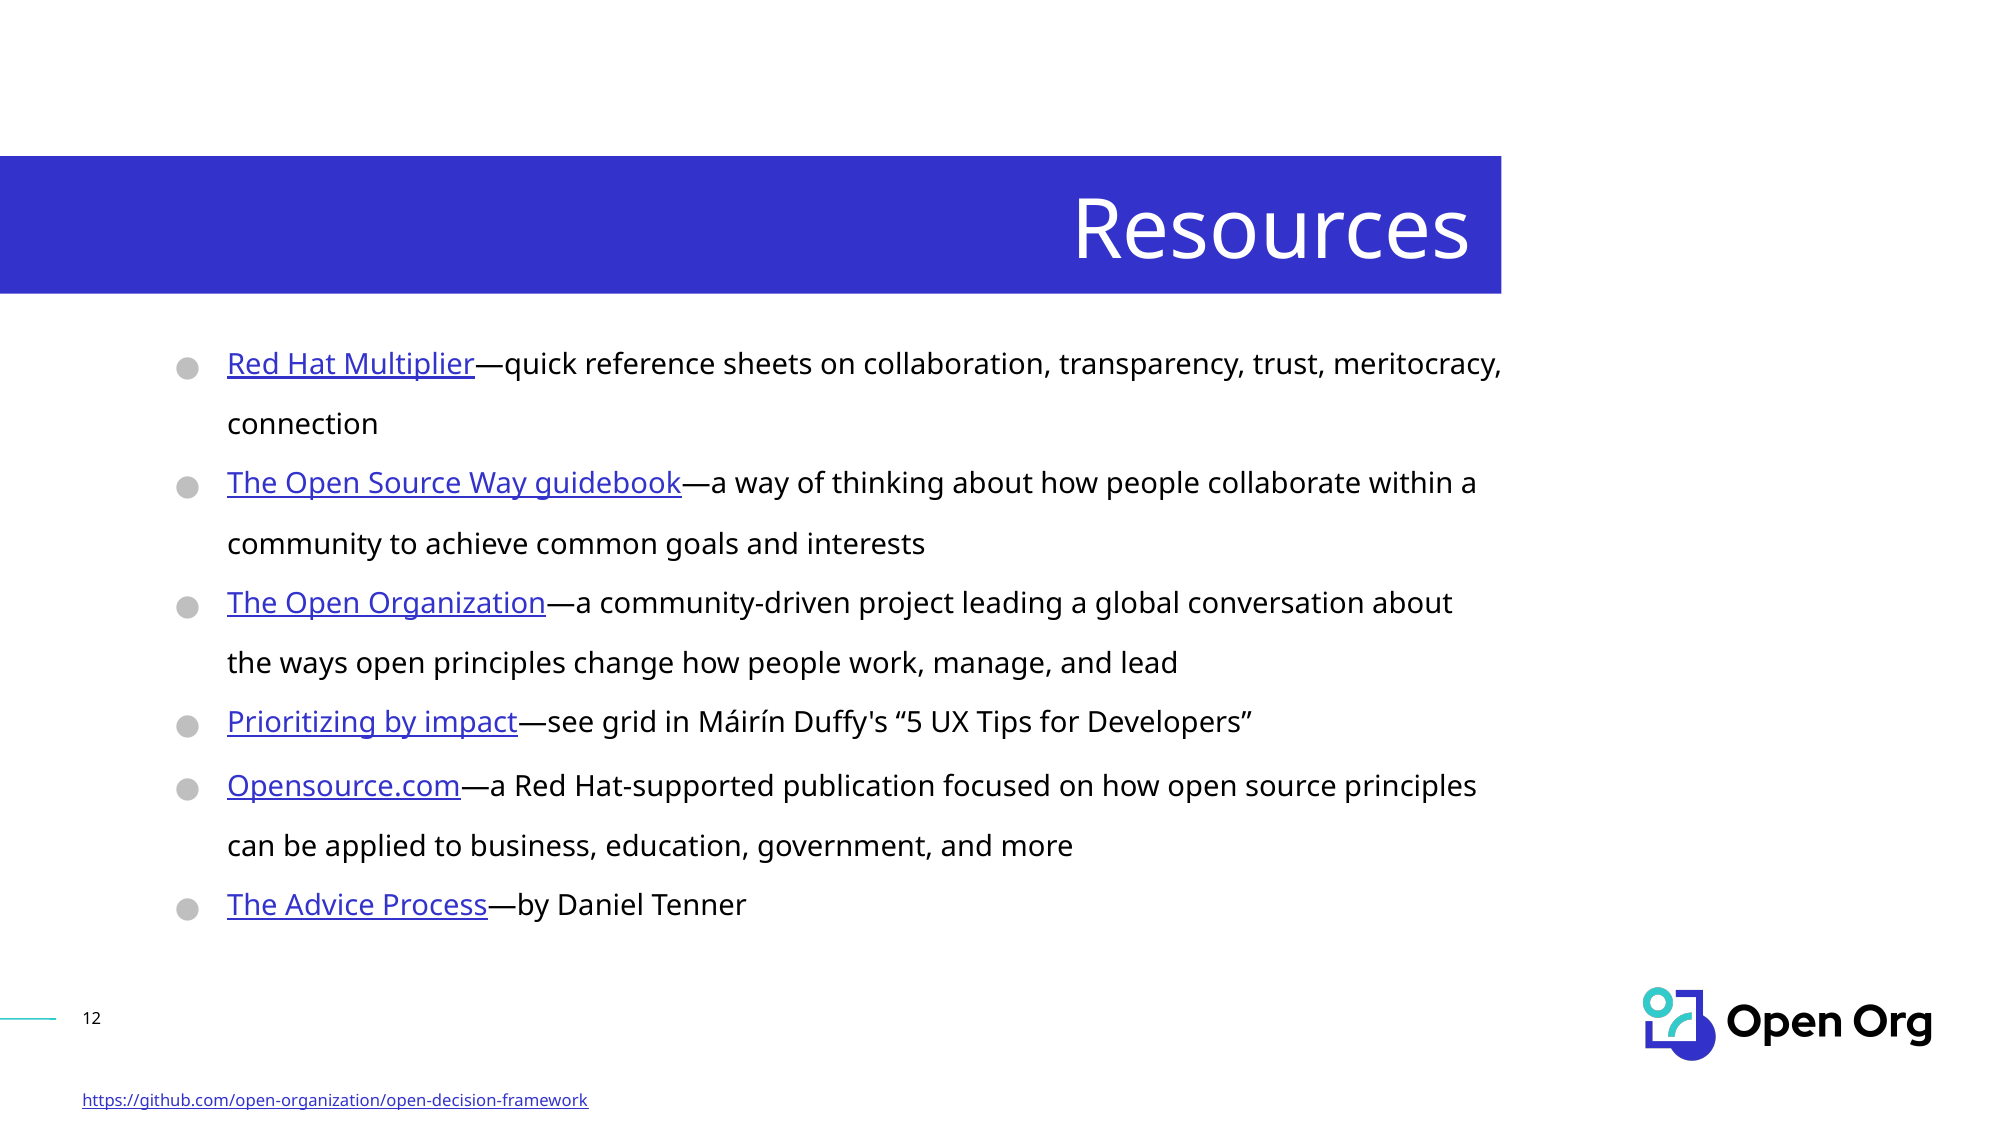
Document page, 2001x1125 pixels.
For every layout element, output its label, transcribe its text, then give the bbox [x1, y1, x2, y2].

title Resources [0, 156, 1502, 294]
list https://github.com/open-organization/open-decision-framework [82, 1049, 1205, 1113]
picture [1642, 986, 1932, 1062]
slide_number <number> [82, 978, 124, 1059]
list Red Hat Multiplier—quick reference sheets on collaboration, transparency, trust, meritocracy, connection The Open Source Way guidebook—a way of thinking about how people collaborate within a community to achieve common goals and interests The Open Organization—a community-driven project leading a global conversation about the ways open principles change how people work, manage, and lead Prioritizing by impact—see grid in Máirín Duffy's “5 UX Tips for Developers” Opensource.com—a Red Hat-supported publication focused on how open source principles can be applied to business, education, government, and more The Advice Process—by Daniel Tenner [152, 320, 1504, 928]
